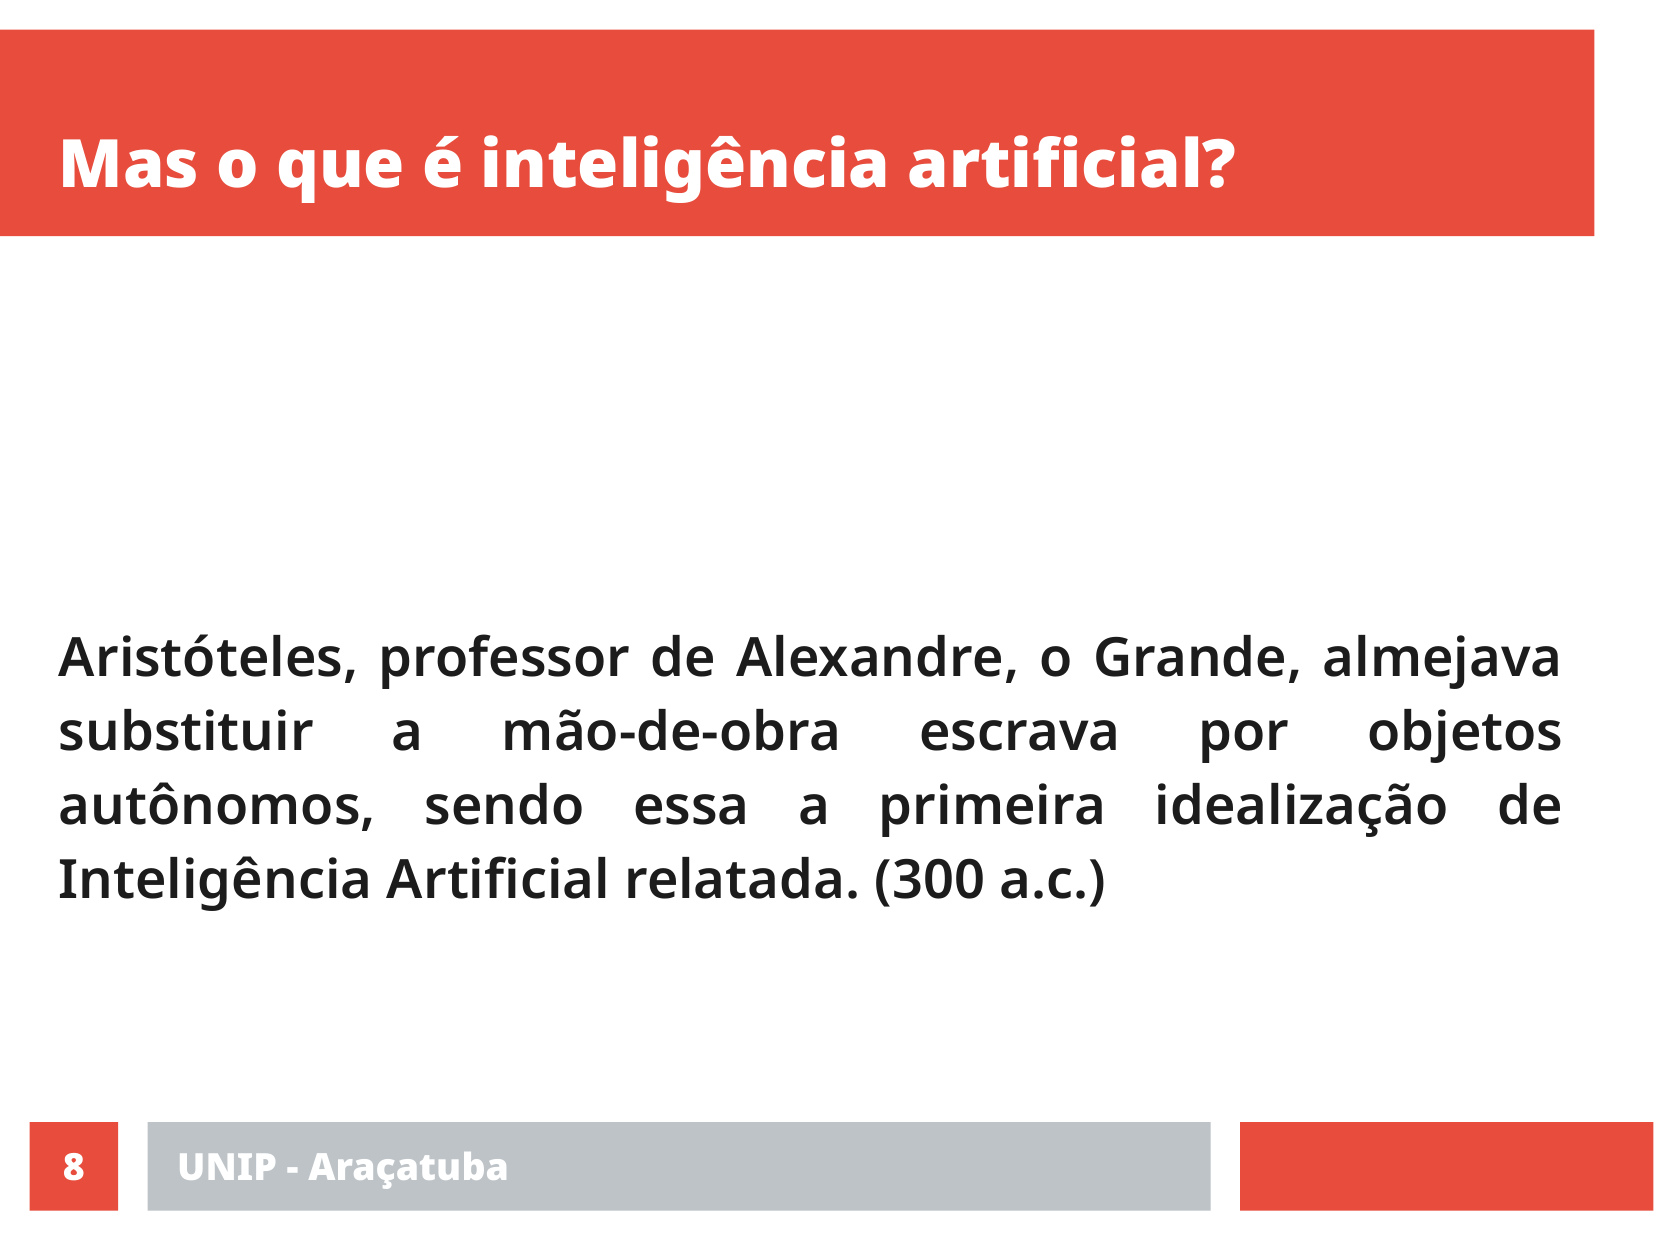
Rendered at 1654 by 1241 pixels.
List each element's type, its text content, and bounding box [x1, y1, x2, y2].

list Aristóteles, professor de Alexandre, o Grande, almejava substituir a mão-de-obra escrava por objetos autônomos, sendo essa a primeira idealização de Inteligência Artificial relatada. (300 a.c.) [59, 324, 1565, 1093]
title Mas o que é inteligência artificial? [59, 59, 1595, 207]
